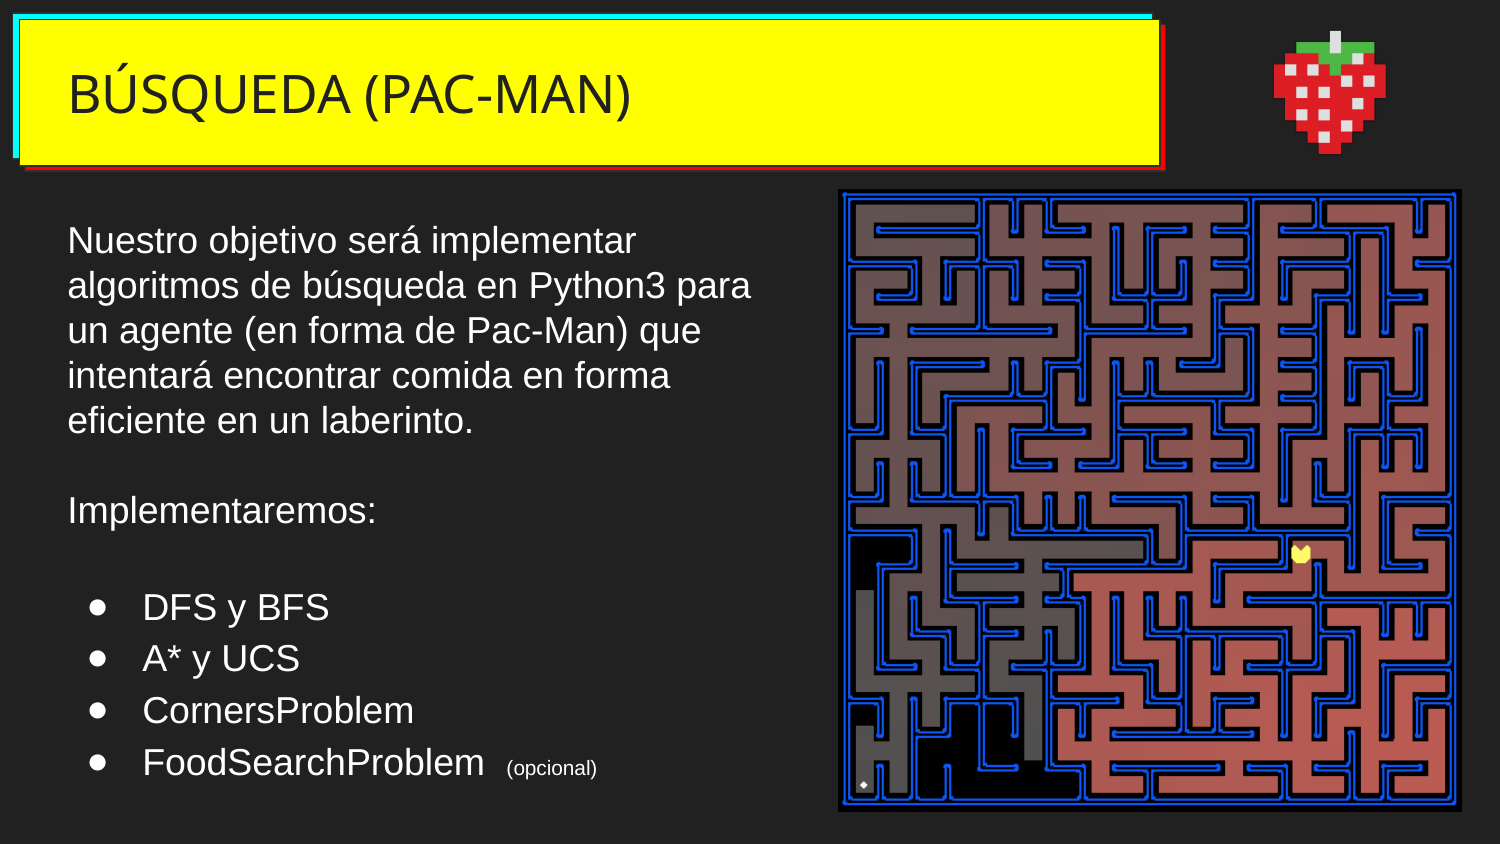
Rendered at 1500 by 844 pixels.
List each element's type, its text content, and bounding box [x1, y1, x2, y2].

picture [1272, 29, 1387, 156]
picture [838, 189, 1462, 813]
title BÚSQUEDA (PAC-MAN) [52, 45, 1145, 140]
text_box Nuestro objetivo será implementar algoritmos de búsqueda en Python3 para un agente (en forma de Pac-Man) que intentará encontrar comida en forma eficiente en un laberinto. Implementaremos: DFS y BFS A* y UCS CornersProblem FoodSearchProblem (opcional) [52, 200, 787, 813]
text_box [12, 12, 1166, 171]
